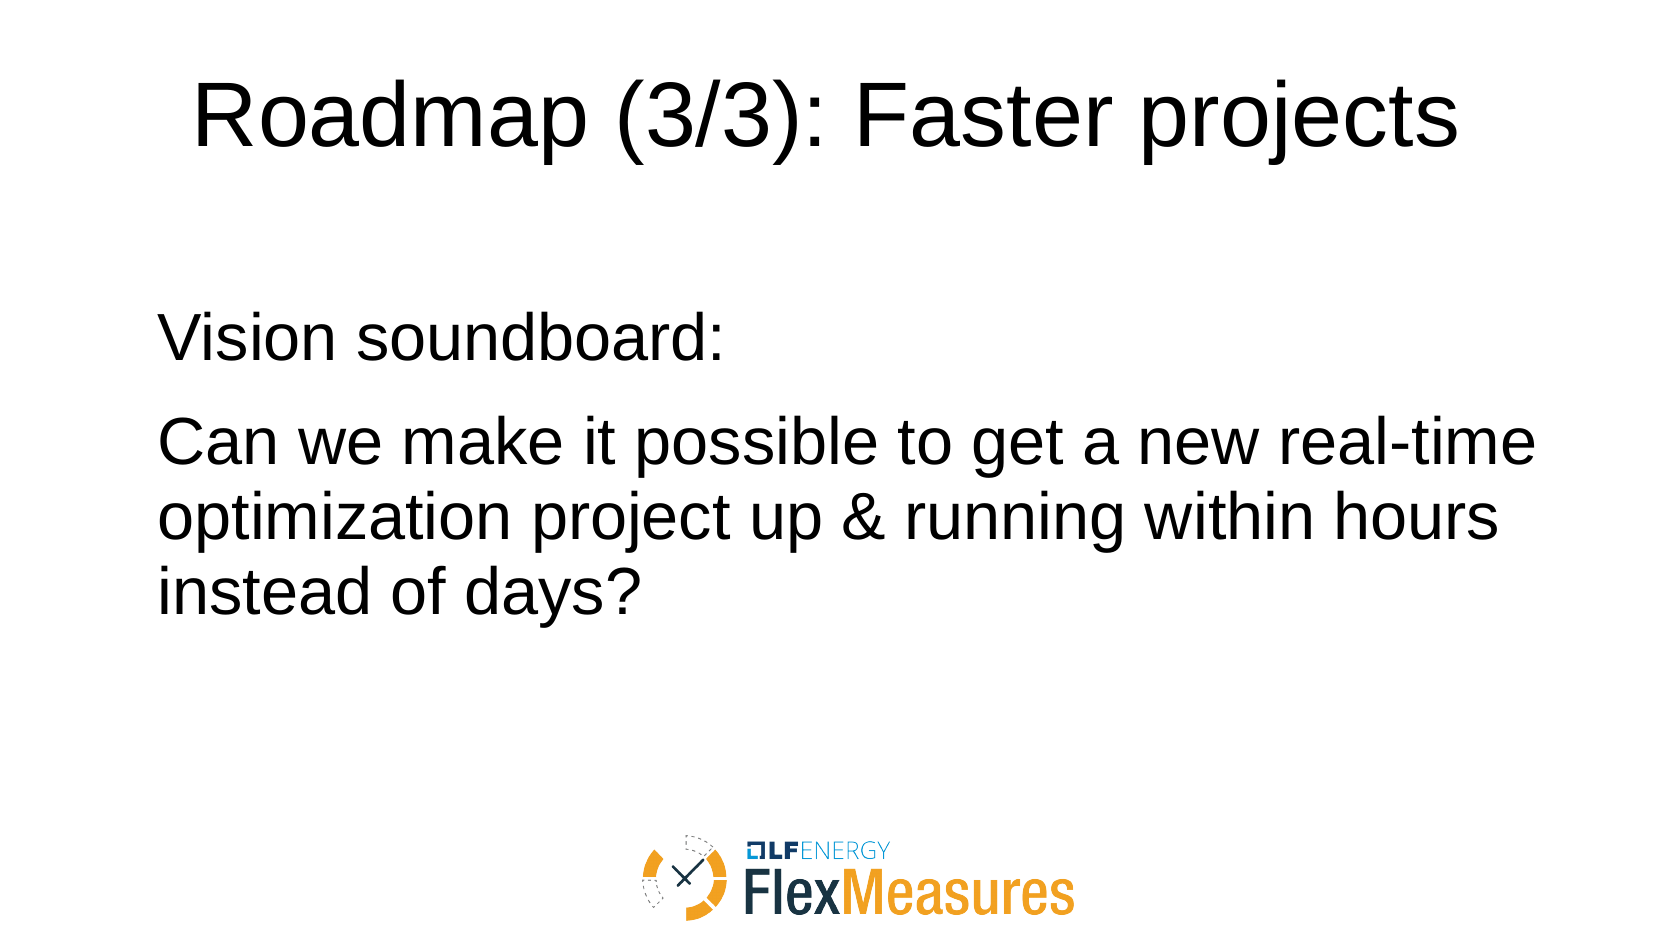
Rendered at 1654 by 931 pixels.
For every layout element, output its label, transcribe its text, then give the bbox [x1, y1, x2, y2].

title Roadmap (3/3): Faster projects [82, 37, 1571, 193]
picture [642, 835, 1074, 921]
list Vision soundboard: Can we make it possible to get a new real-time optimization project up & running within hours instead of days? [86, 300, 1575, 727]
